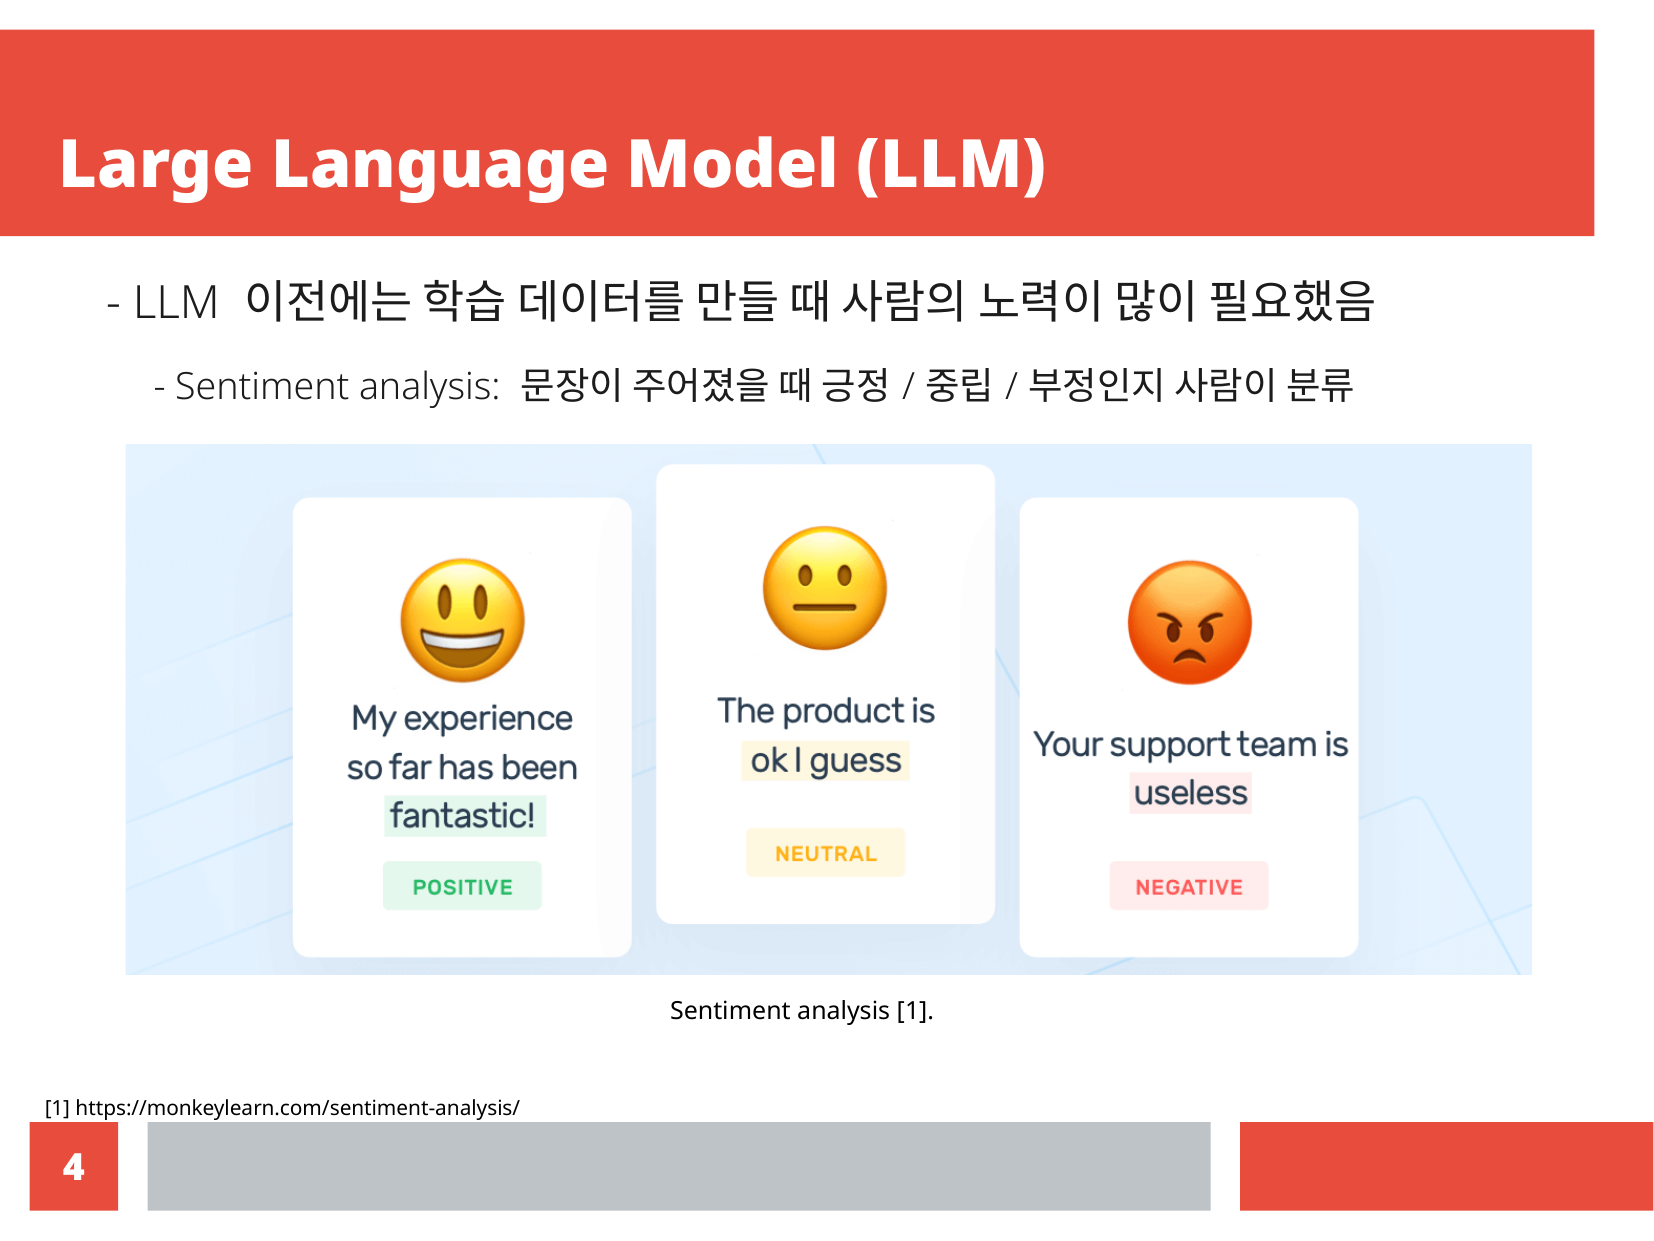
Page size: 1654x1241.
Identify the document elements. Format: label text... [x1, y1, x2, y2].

text_box [1] https://monkeylearn.com/sentiment-analysis/ [30, 1057, 1621, 1134]
title Large Language Model (LLM) [59, 59, 1595, 207]
list - LLM 이전에는 학습 데이터를 만들 때 사람의 노력이 많이 필요했음 - Sentiment analysis: 문장이 주어졌을 때 긍정/중립/부정인지 사람이 분류 [59, 265, 1565, 1034]
picture [125, 444, 1533, 975]
text_box Sentiment analysis [1]. [315, 985, 1291, 1052]
